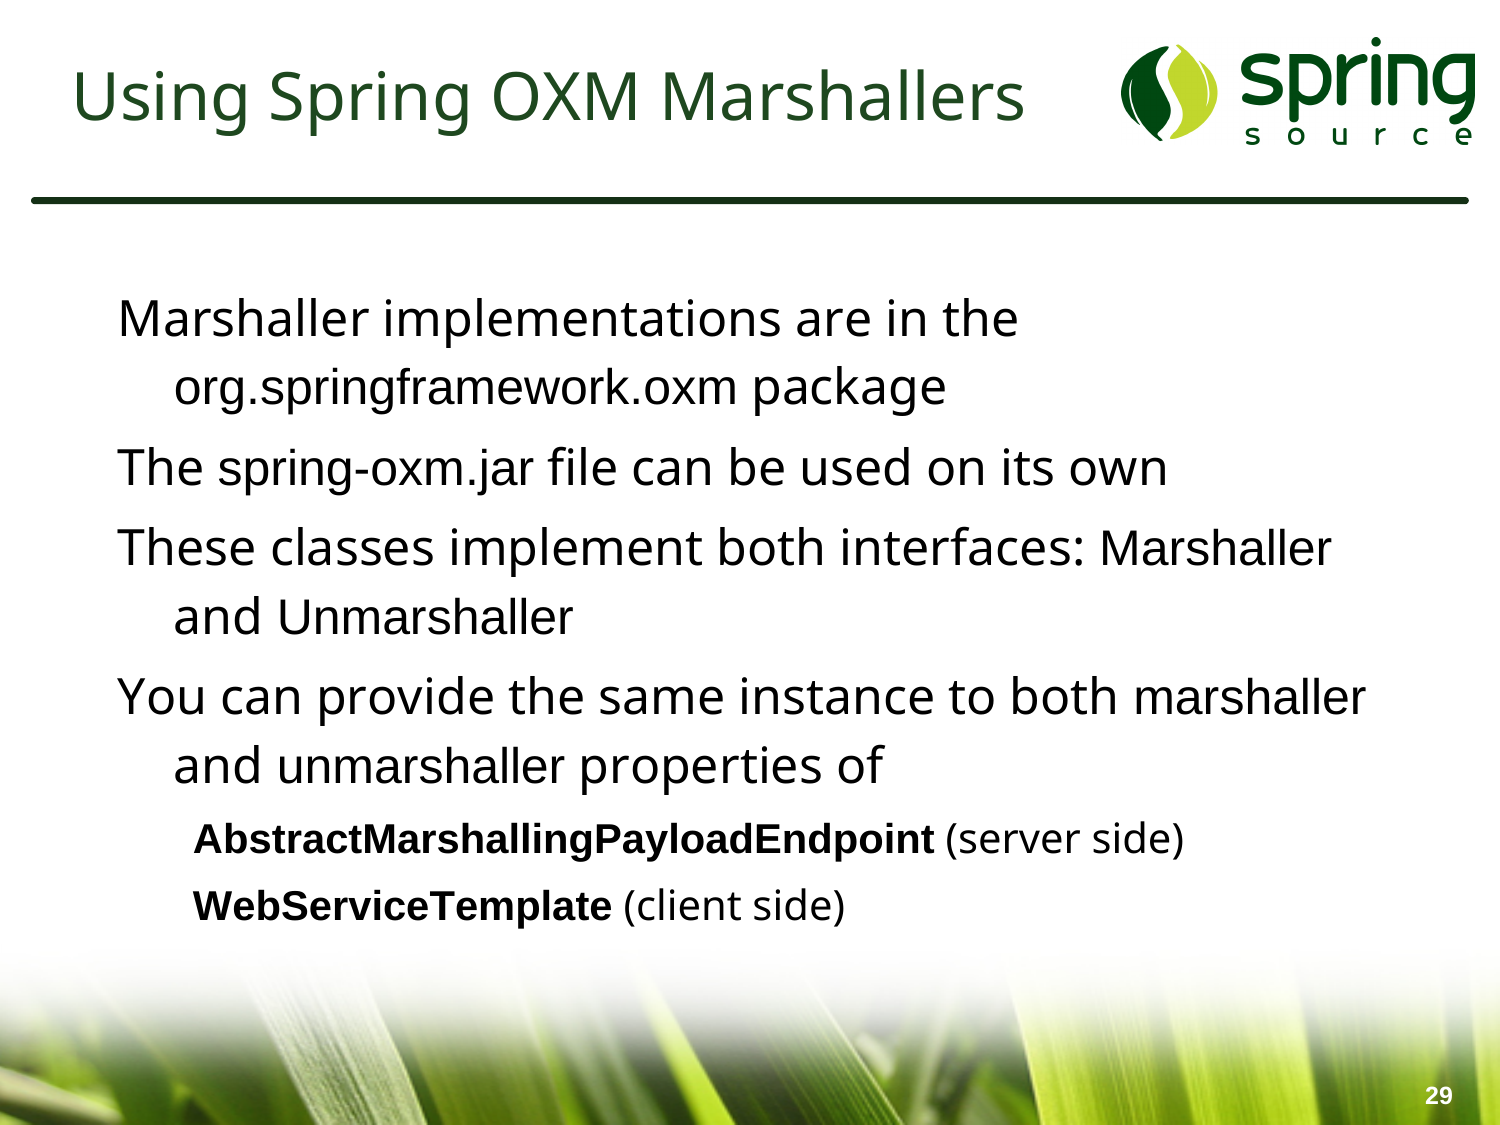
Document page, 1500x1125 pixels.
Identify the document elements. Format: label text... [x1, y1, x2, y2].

picture [1121, 37, 1475, 145]
title Using Spring OXM Marshallers [56, 5, 1089, 184]
picture [0, 944, 1500, 1125]
list Marshaller implementations are in the org.springframework.oxm package The spring-oxm.jar file can be used on its own These classes implement both interfaces: Marshaller and Unmarshaller You can provide the same instance to both marshaller and unmarshaller properties of AbstractMarshallingPayloadEndpoint (server side) WebServiceTemplate (client side) [103, 275, 1394, 938]
